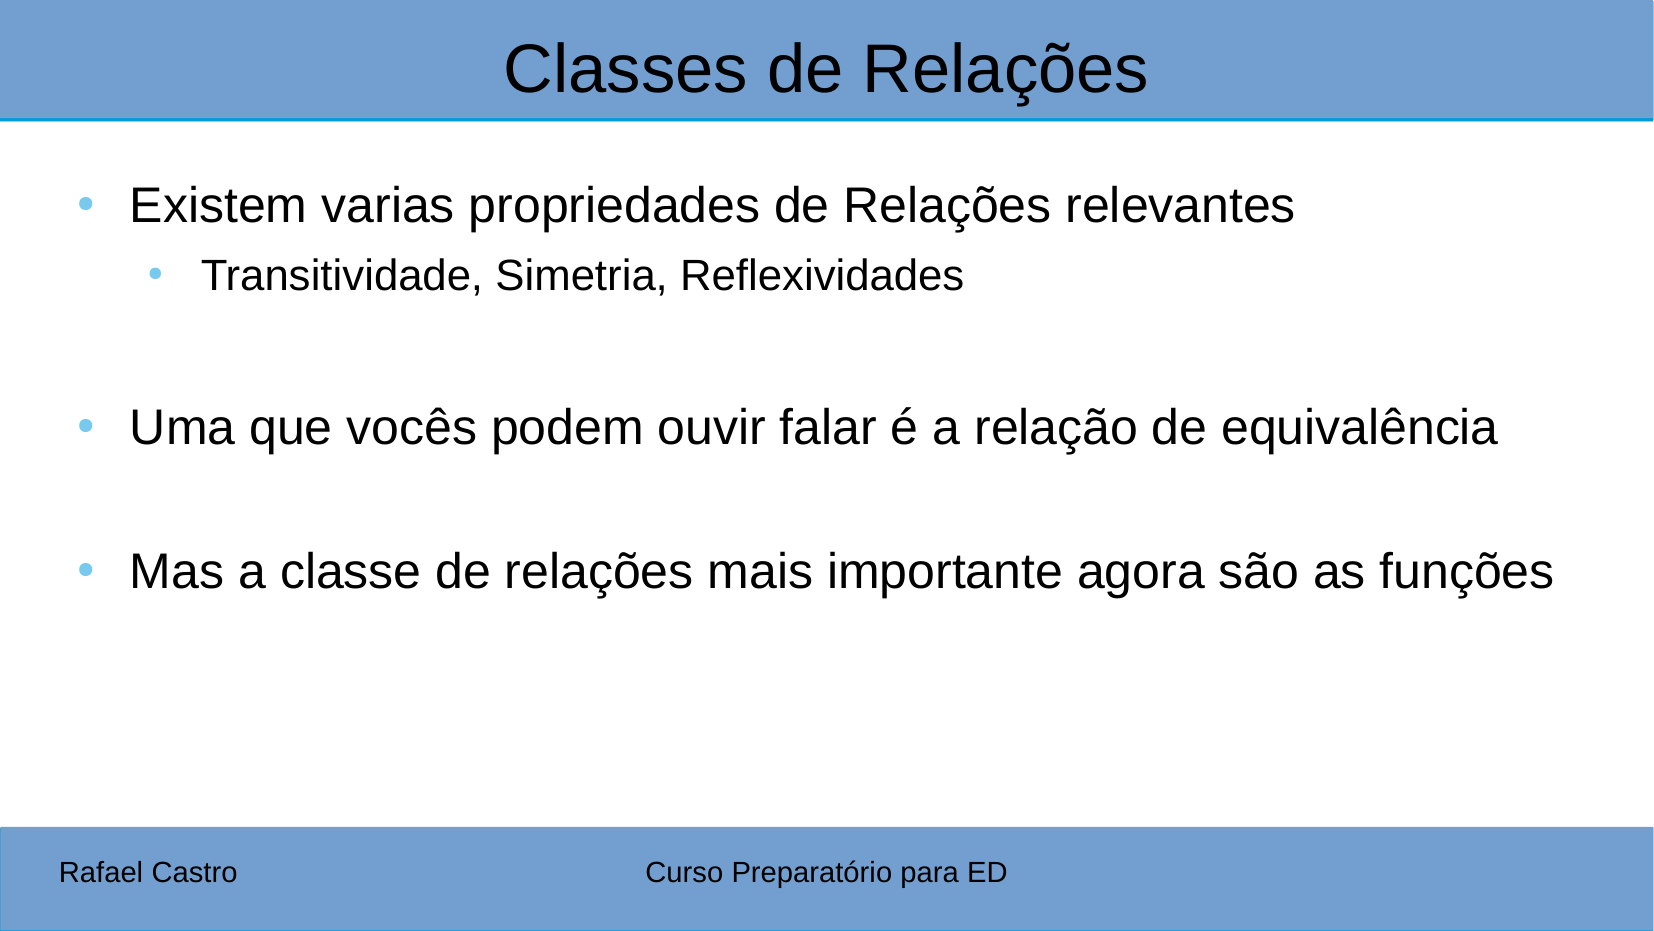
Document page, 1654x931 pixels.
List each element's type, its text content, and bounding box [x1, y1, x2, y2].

list Existem varias propriedades de Relações relevantes Transitividade, Simetria, Reflexividades Uma que vocês podem ouvir falar é a relação de equivalência Mas a classe de relações mais importante agora são as funções [59, 177, 1595, 768]
title Classes de Relações [59, 29, 1595, 108]
